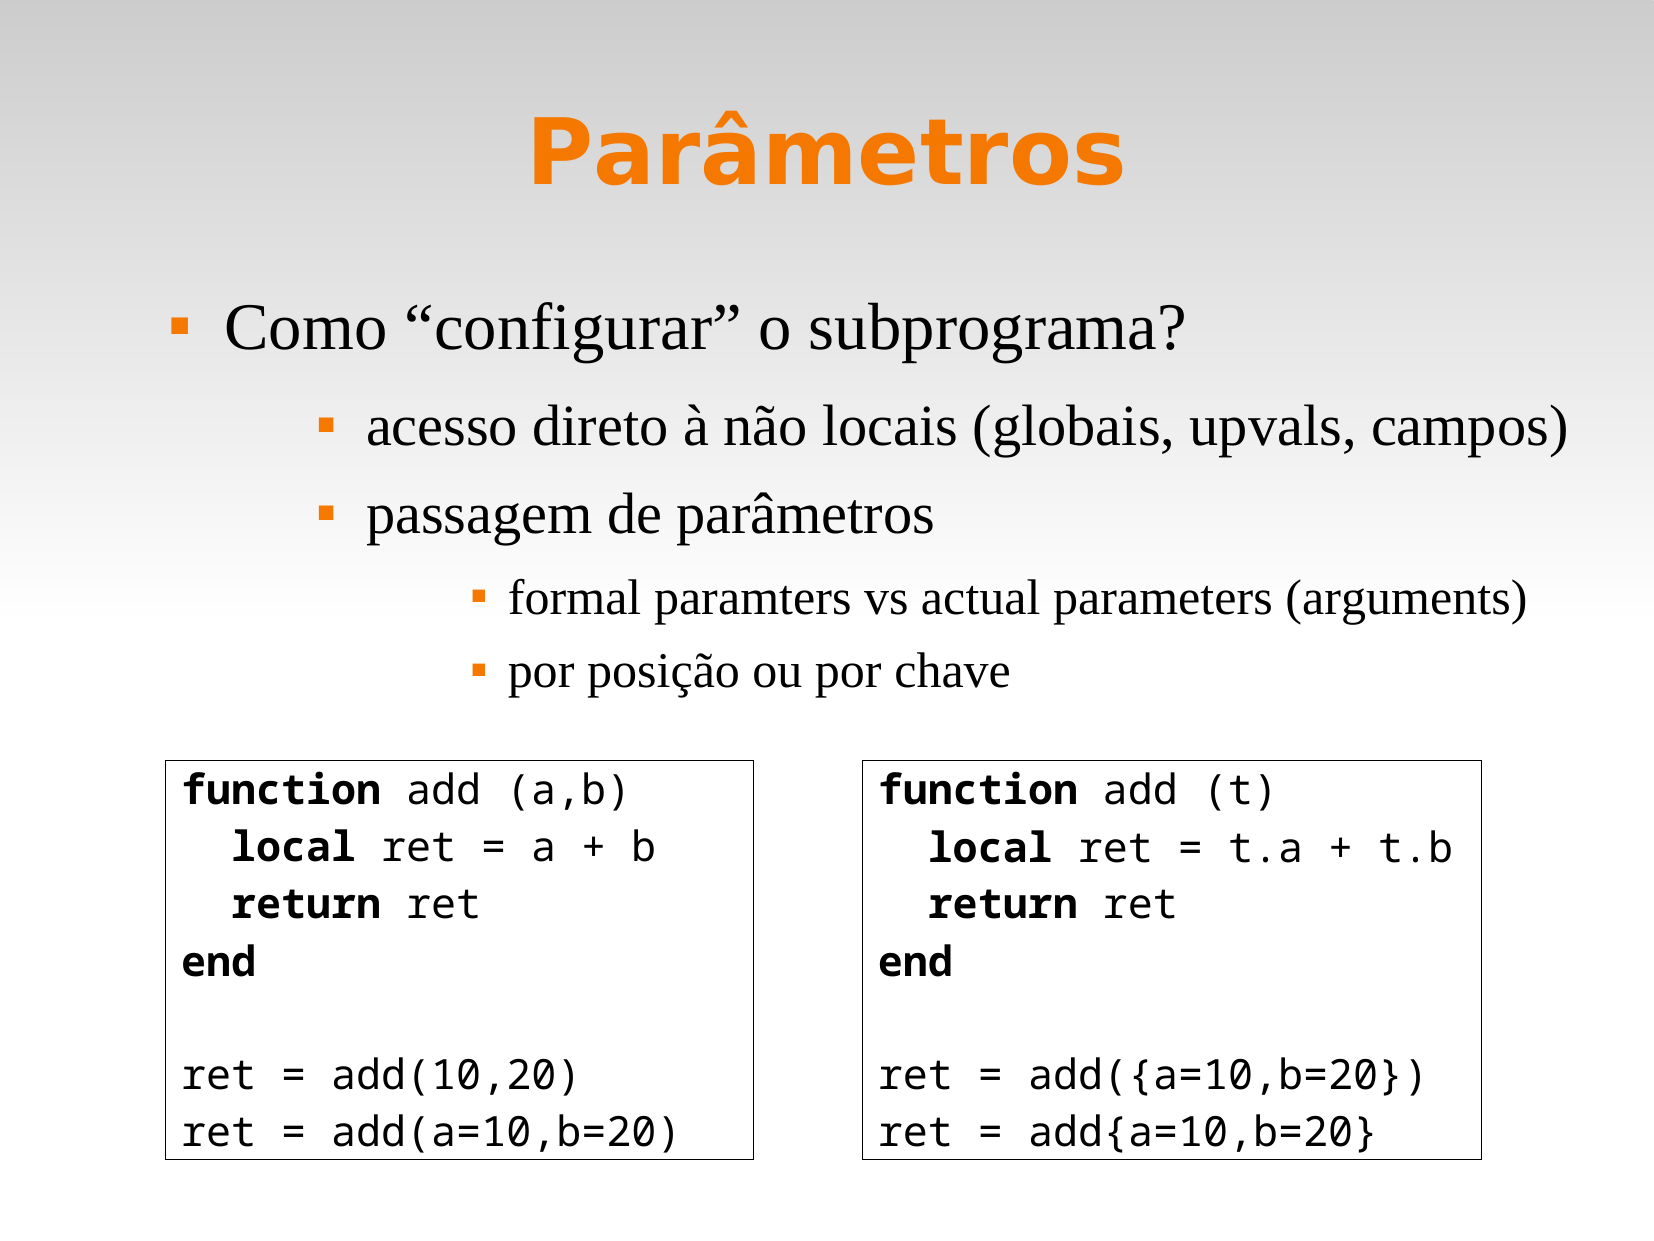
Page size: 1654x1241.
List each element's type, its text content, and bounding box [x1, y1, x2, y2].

title Parâmetros [82, 49, 1571, 257]
text_box function add (t) local ret = t.a + t.b return ret end ret = add({a=10,b=20}) ret = add{a=10,b=20} [862, 787, 1482, 1132]
list Como “configurar” o subprograma? acesso direto à não locais (globais, upvals, campos) passagem de parâmetros formal paramters vs actual parameters (arguments) por posição ou por chave [82, 290, 1571, 1109]
text_box function add (a,b) local ret = a + b return ret end ret = add(10,20) ret = add(a=10,b=20) [165, 787, 754, 1132]
